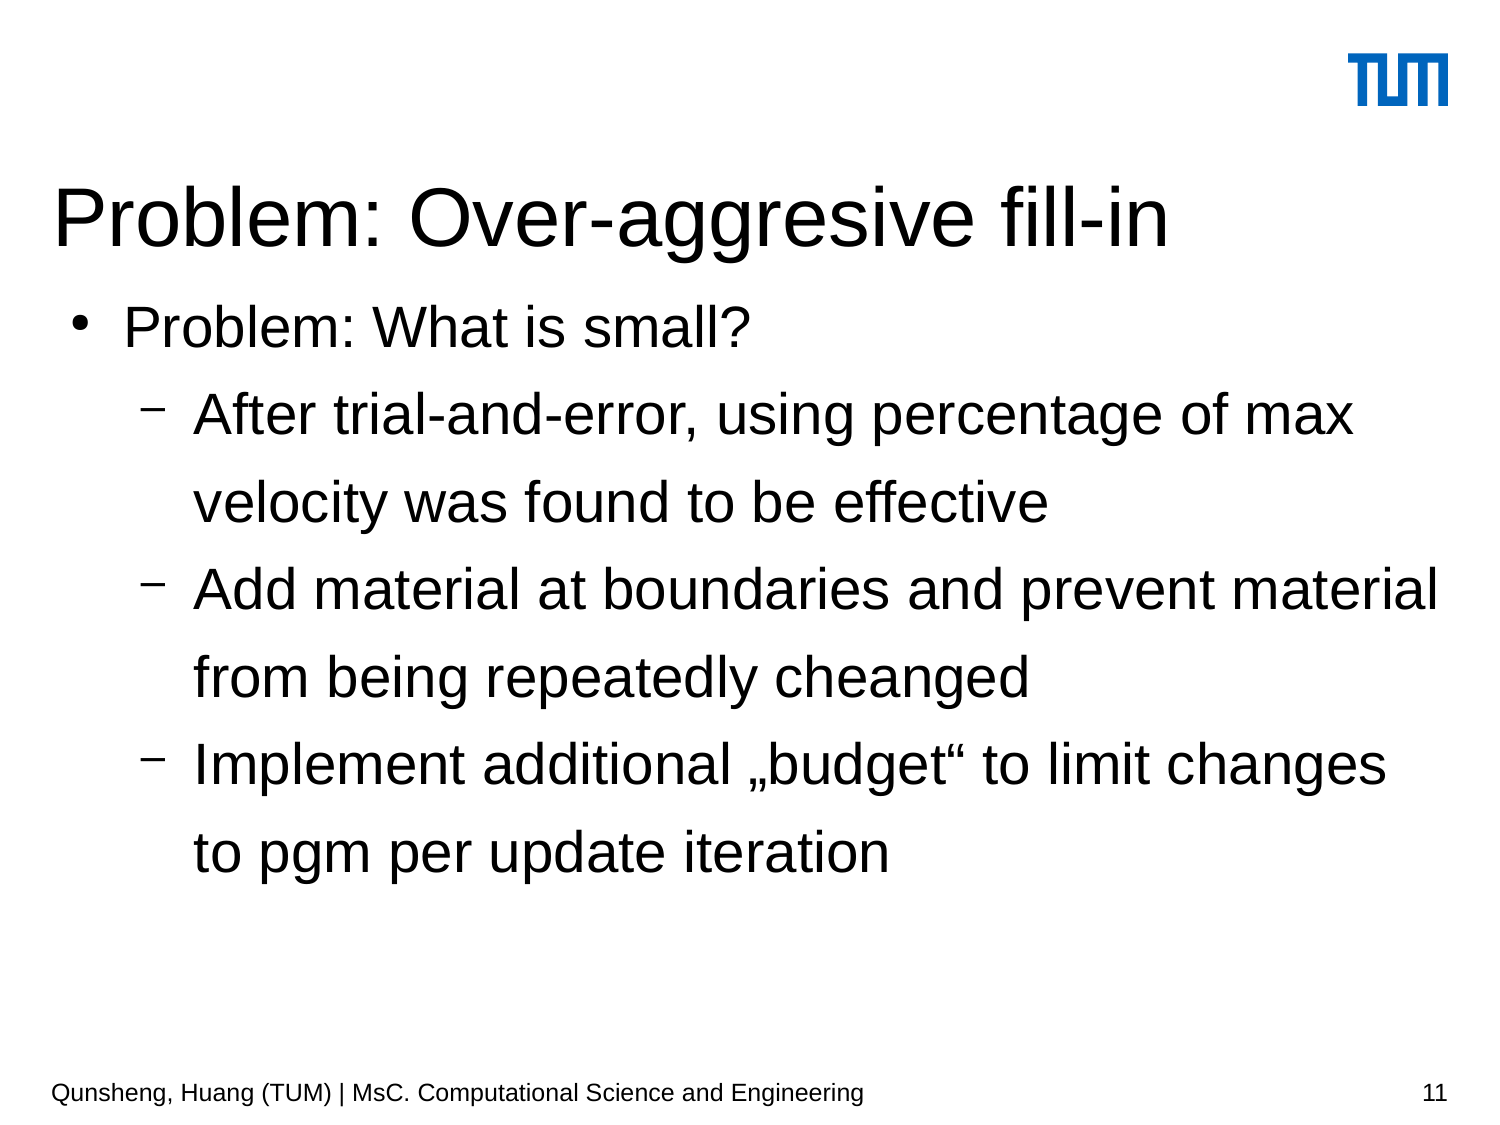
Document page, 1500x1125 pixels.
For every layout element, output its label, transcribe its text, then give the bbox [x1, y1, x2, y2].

title Problem: Over-aggresive fill-in [52, 163, 1449, 231]
slide_number <number> [1111, 1061, 1448, 1122]
list Problem: What is small? After trial-and-error, using percentage of max velocity was found to be effective Add material at boundaries and prevent material from being repeatedly cheanged Implement additional „budget“ to limit changes to pgm per update iteration [52, 289, 1449, 1060]
